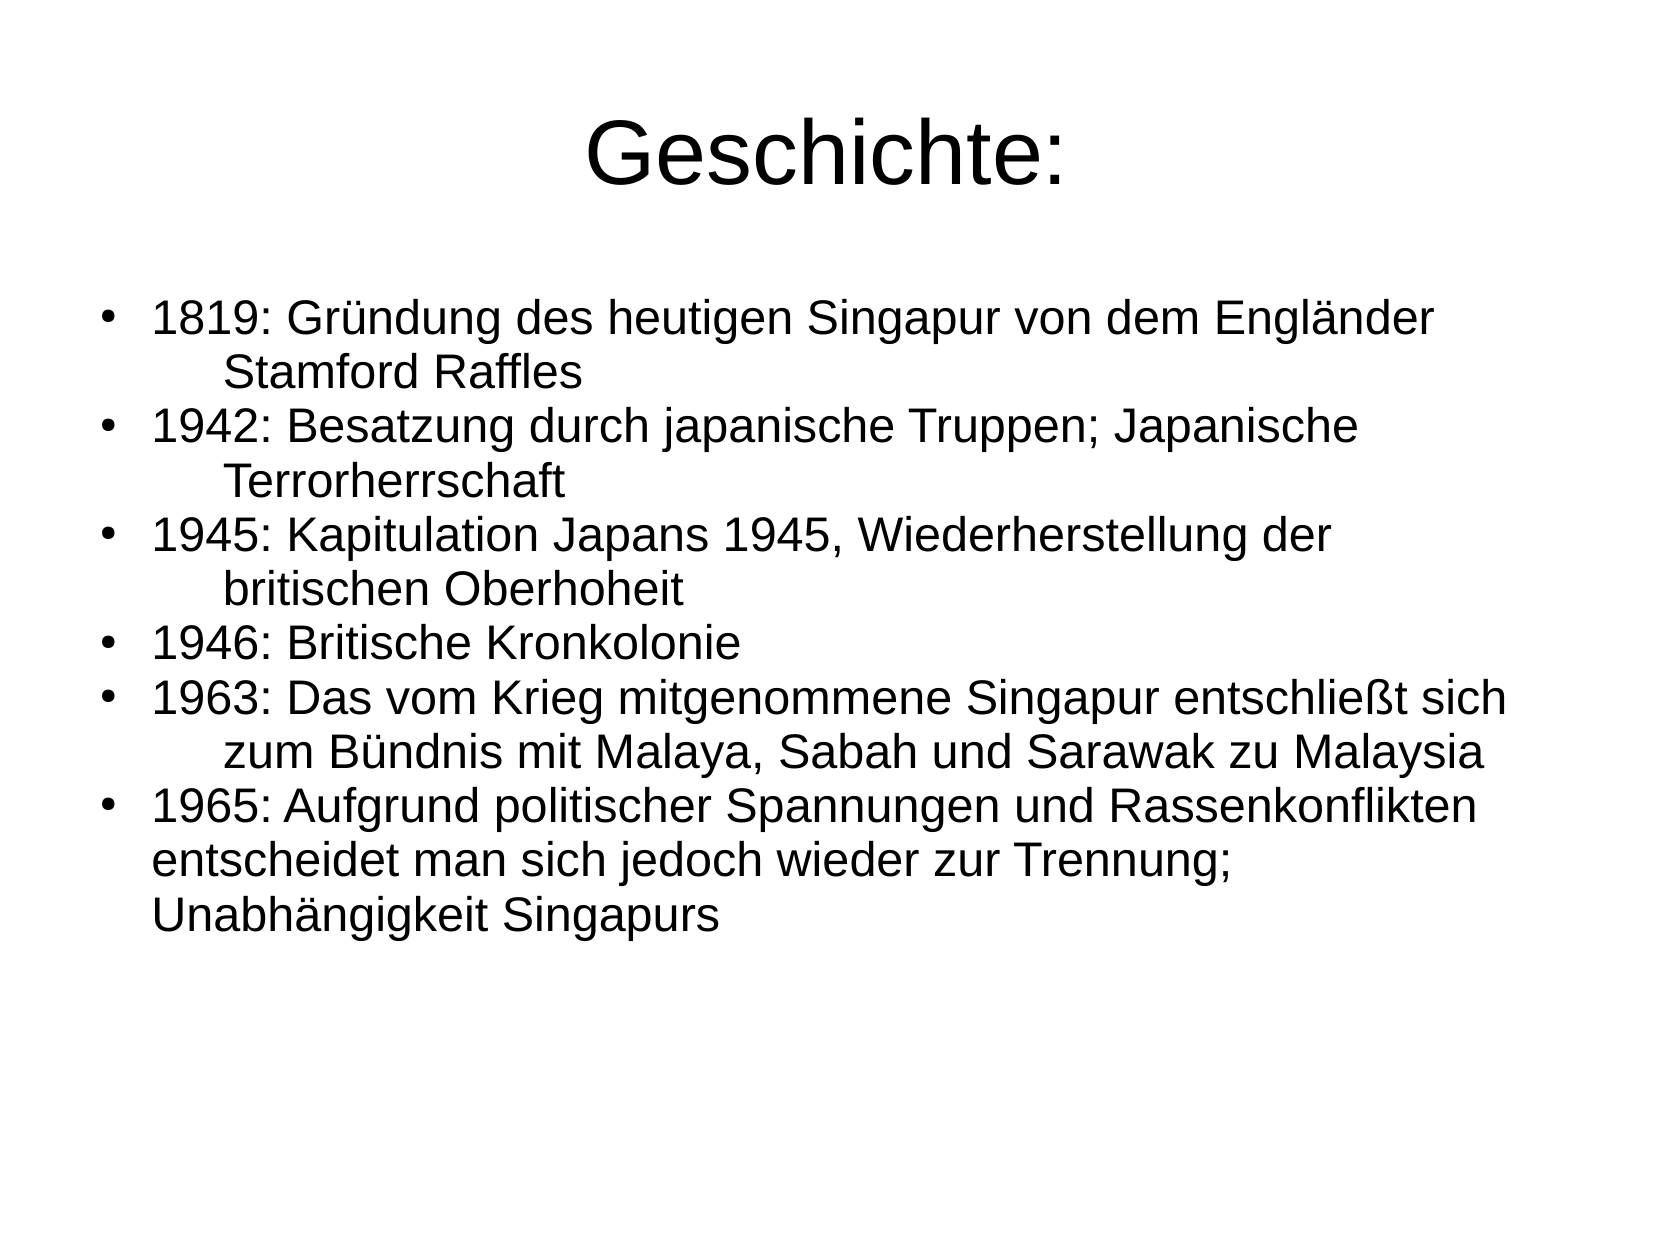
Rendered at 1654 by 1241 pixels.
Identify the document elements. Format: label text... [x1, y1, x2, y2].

title Geschichte: [82, 49, 1571, 257]
list 1819: Gründung des heutigen Singapur von dem Engländer Stamford Raffles 1942: Besatzung durch japanische Truppen; Japanische Terrorherrschaft 1945: Kapitulation Japans 1945, Wiederherstellung der britischen Oberhoheit 1946: Britische Kronkolonie 1963: Das vom Krieg mitgenommene Singapur entschließt sich zum Bündnis mit Malaya, Sabah und Sarawak zu Malaysia 1965: Aufgrund politischer Spannungen und Rassenkonflikten entscheidet man sich jedoch wieder zur Trennung; Unabhängigkeit Singapurs [82, 290, 1571, 1010]
